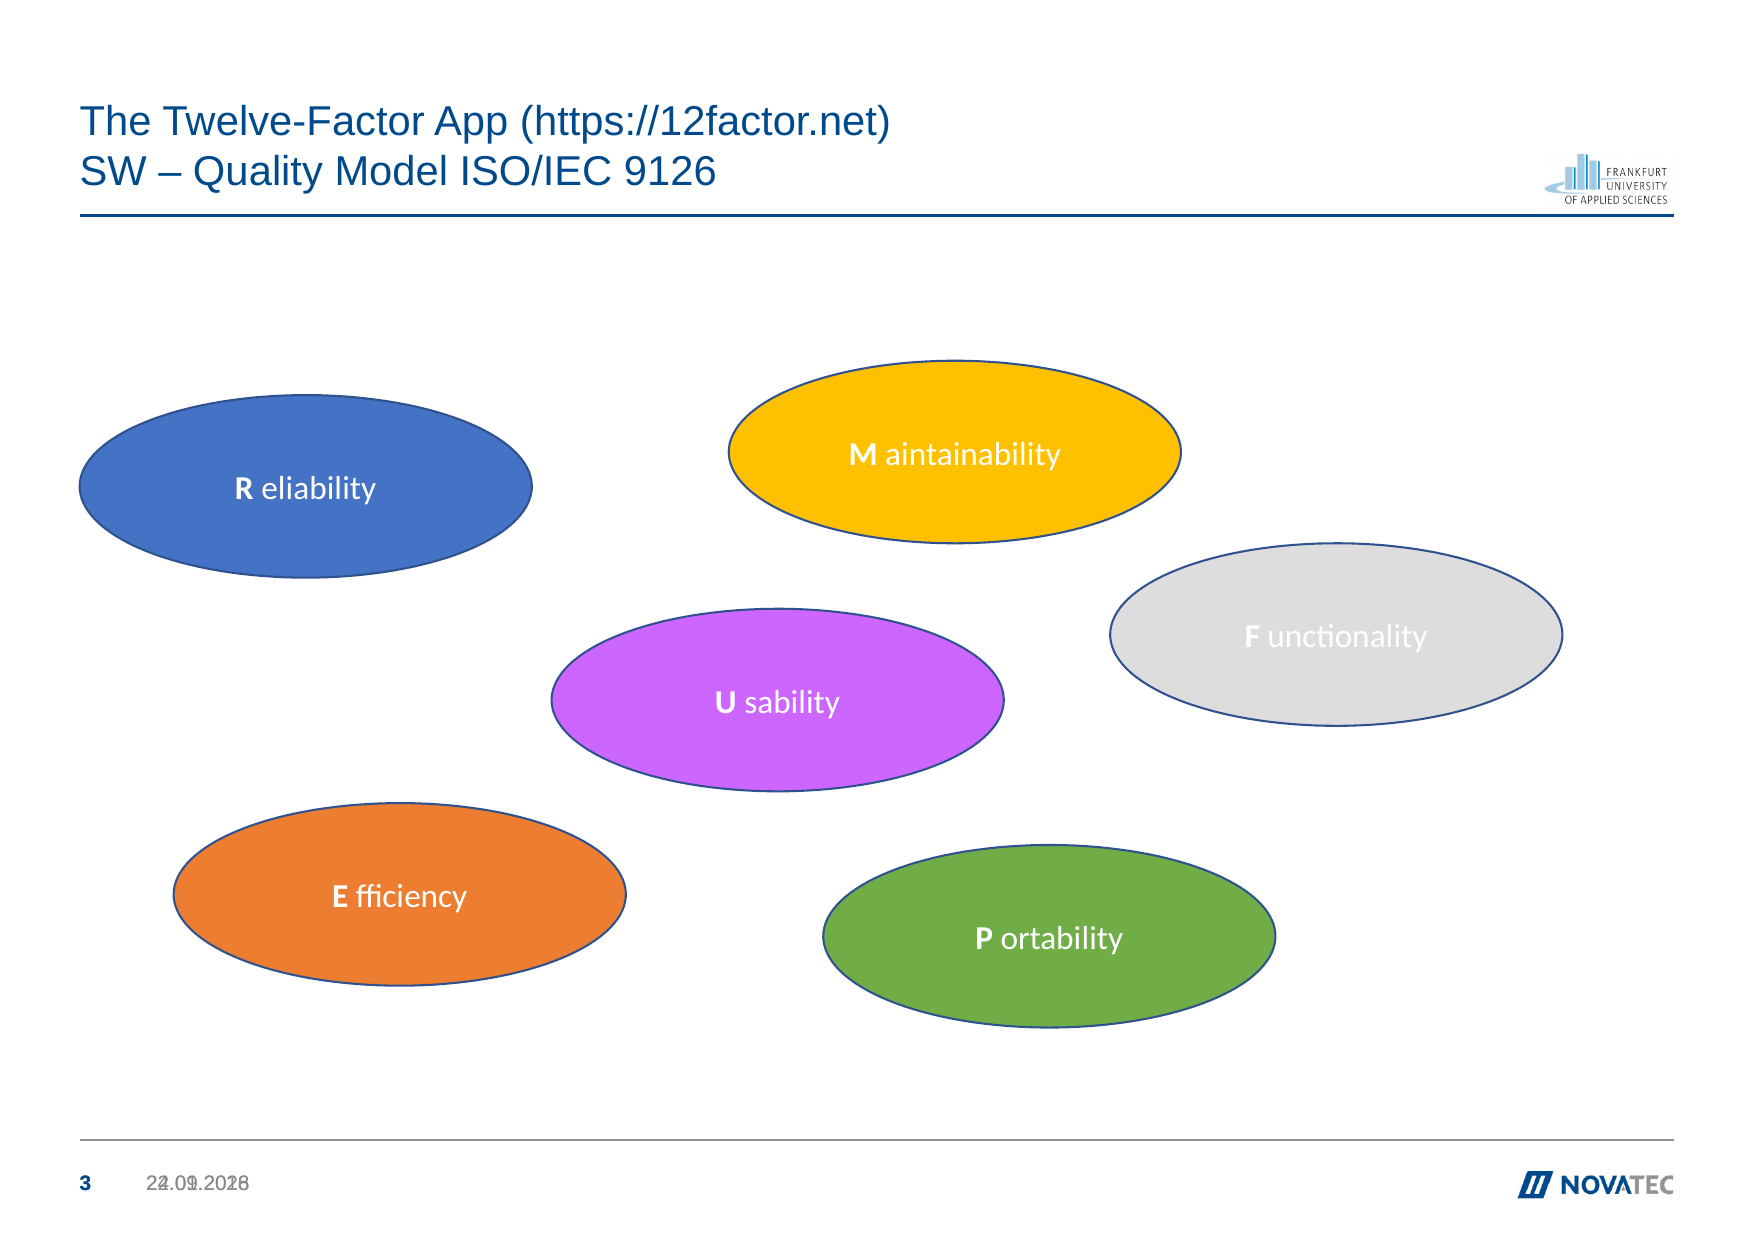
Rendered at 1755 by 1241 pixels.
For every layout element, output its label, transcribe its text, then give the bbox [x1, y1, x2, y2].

text_box <number> [79, 1149, 139, 1216]
picture [1539, 146, 1675, 214]
text_box F unctionality [1110, 543, 1563, 726]
text_box P ortability [823, 844, 1276, 1028]
text_box E fficiency [173, 803, 626, 986]
text_box 22.01.2018 [146, 1149, 276, 1216]
text_box M aintainability [728, 360, 1181, 544]
text_box U sability [551, 608, 1004, 792]
picture [1517, 1171, 1674, 1200]
title The Twelve-Factor App (https://12factor.net) SW – Quality Model ISO/IEC 9126 [79, 41, 1675, 241]
text_box R eliability [79, 395, 532, 578]
